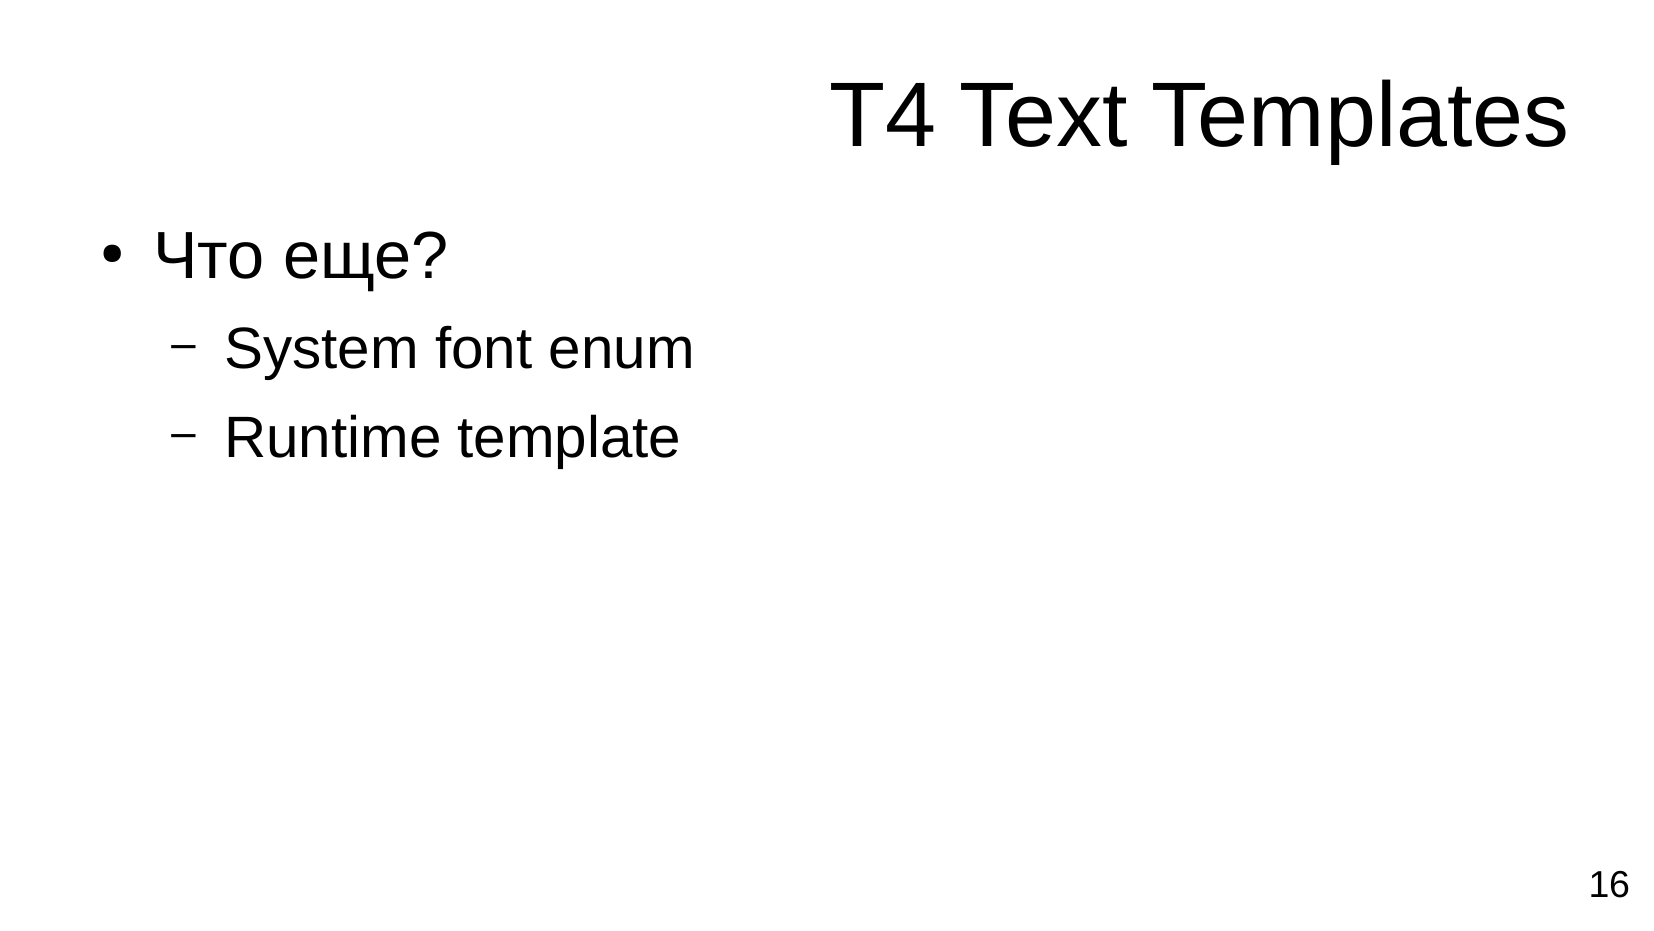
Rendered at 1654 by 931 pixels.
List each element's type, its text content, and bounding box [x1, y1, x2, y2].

list Что еще? System font enum Runtime template [82, 217, 1571, 758]
text_box <номер> [1518, 856, 1654, 927]
title T4 Text Templates [82, 37, 1571, 193]
